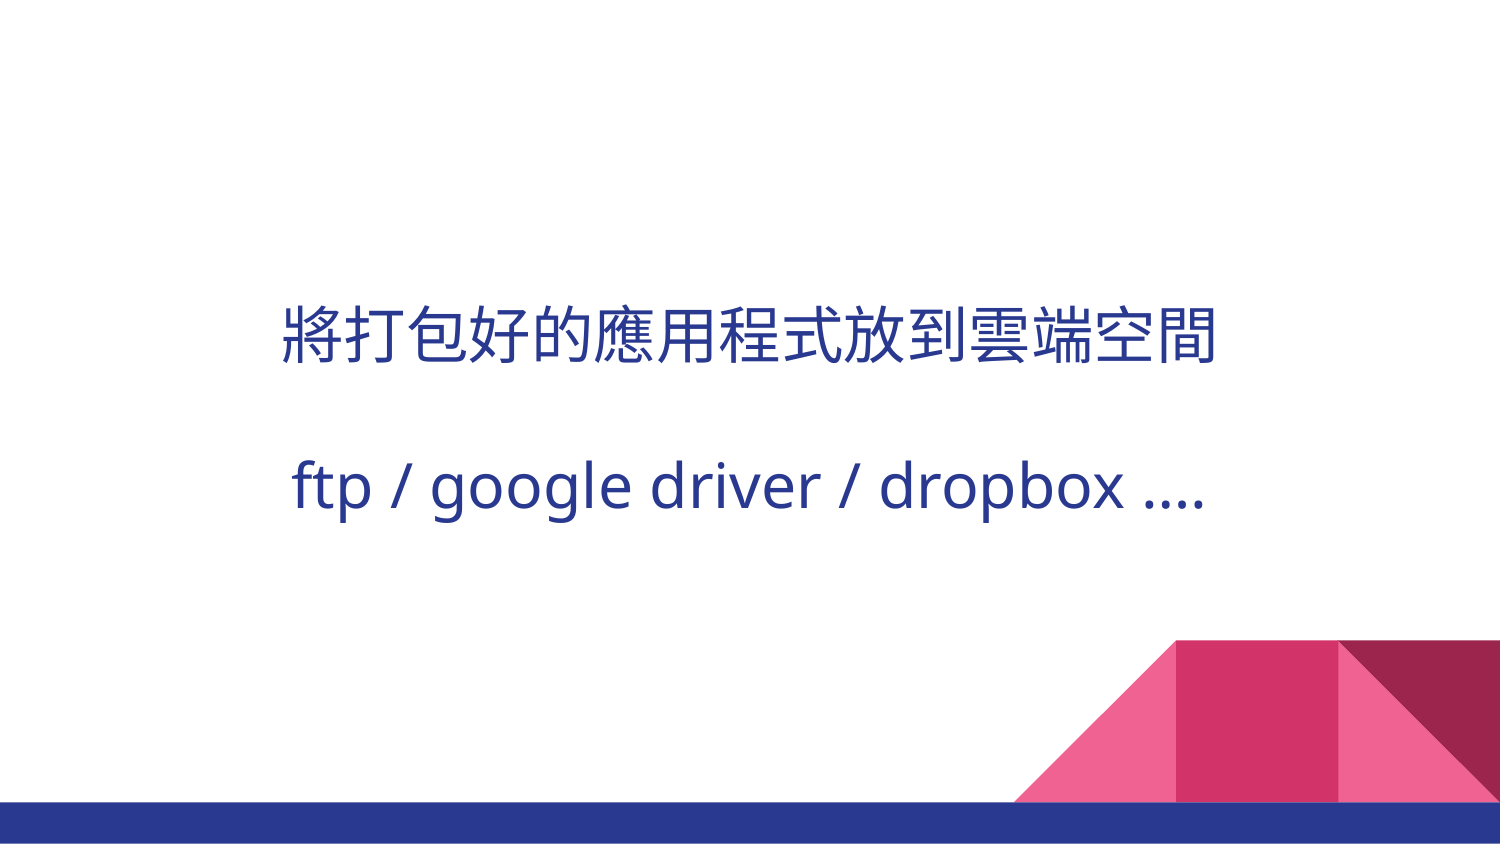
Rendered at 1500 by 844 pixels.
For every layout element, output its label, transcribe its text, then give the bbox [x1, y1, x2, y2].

list 將打包好的應用程式放到雲端空間 ftp / google driver / dropbox …. [51, 67, 1449, 750]
